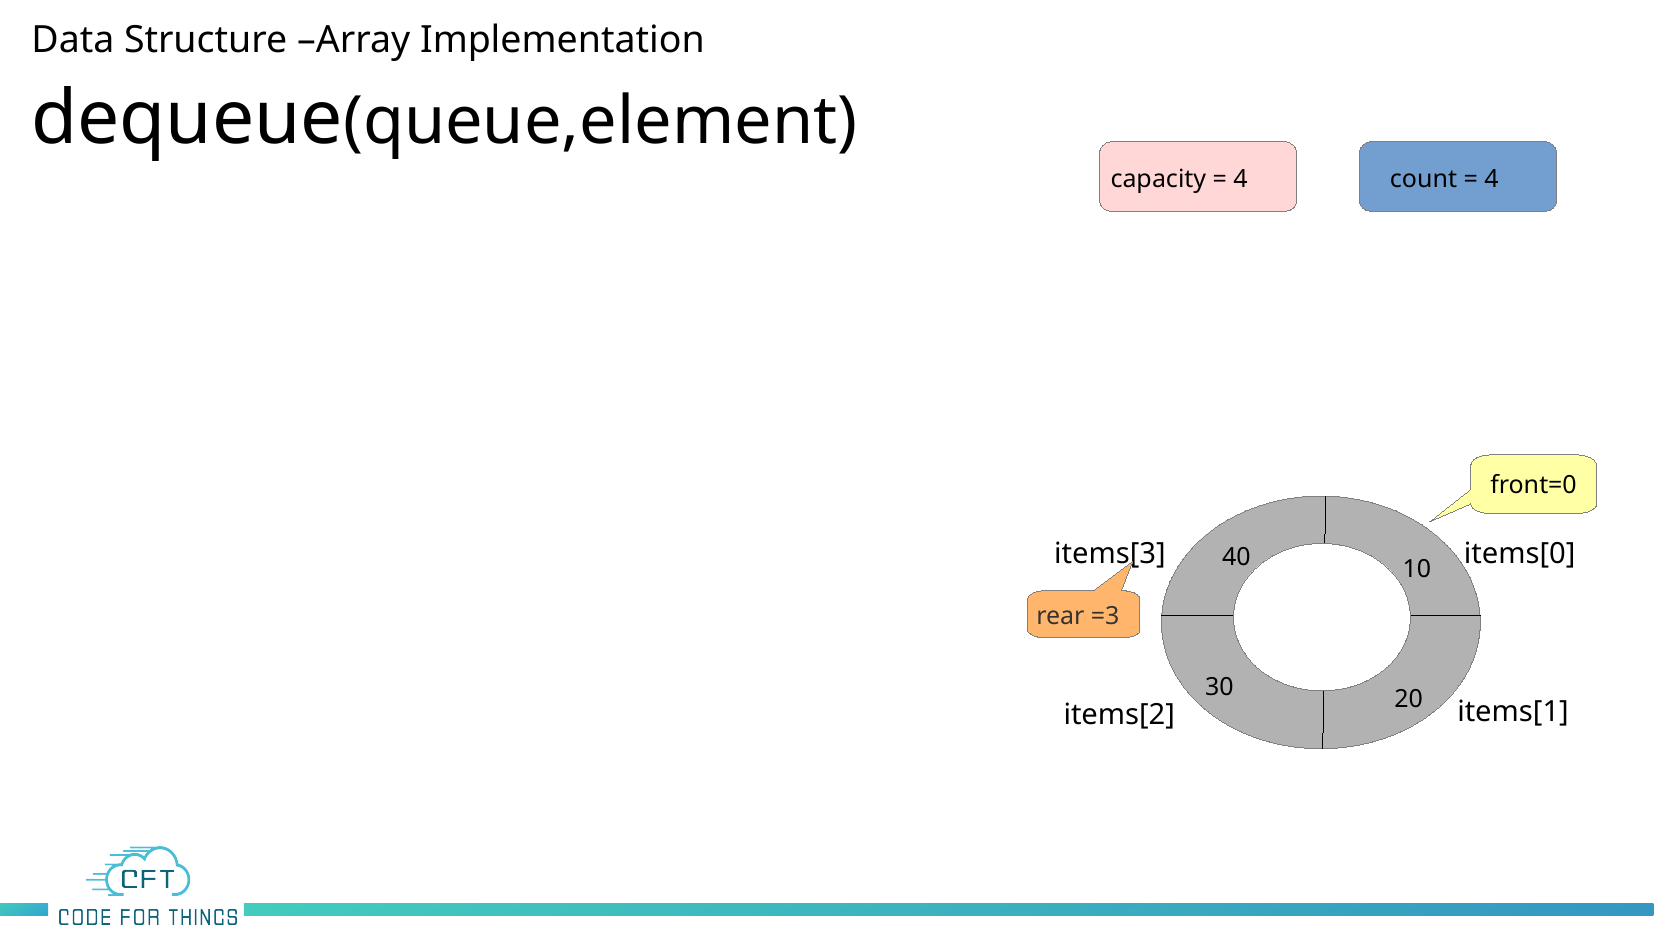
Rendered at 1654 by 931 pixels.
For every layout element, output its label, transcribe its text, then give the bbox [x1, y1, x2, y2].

text_box items[0] [1449, 524, 1609, 574]
text_box 30 [1190, 661, 1253, 706]
text_box 10 [1387, 543, 1450, 588]
text_box [1361, 206, 1555, 212]
text_box front=0 [1429, 454, 1597, 522]
text_box [1359, 141, 1557, 153]
text_box 40 [1207, 531, 1270, 576]
text_box items[2] [1048, 685, 1208, 735]
text_box count = 4 [1349, 153, 1571, 206]
text_box [1094, 561, 1133, 590]
text_box capacity = 4 [1089, 153, 1312, 206]
text_box [1101, 206, 1295, 212]
text_box items[3] [1039, 524, 1208, 574]
text_box [1099, 141, 1297, 153]
picture [59, 846, 237, 925]
text_box rear =3 [1021, 590, 1148, 635]
text_box 20 [1379, 673, 1442, 718]
text_box items[1] [1442, 682, 1609, 732]
text_box [1161, 496, 1481, 749]
title Data Structure –Array Implementation dequeue(queue,element) [31, 12, 1535, 166]
